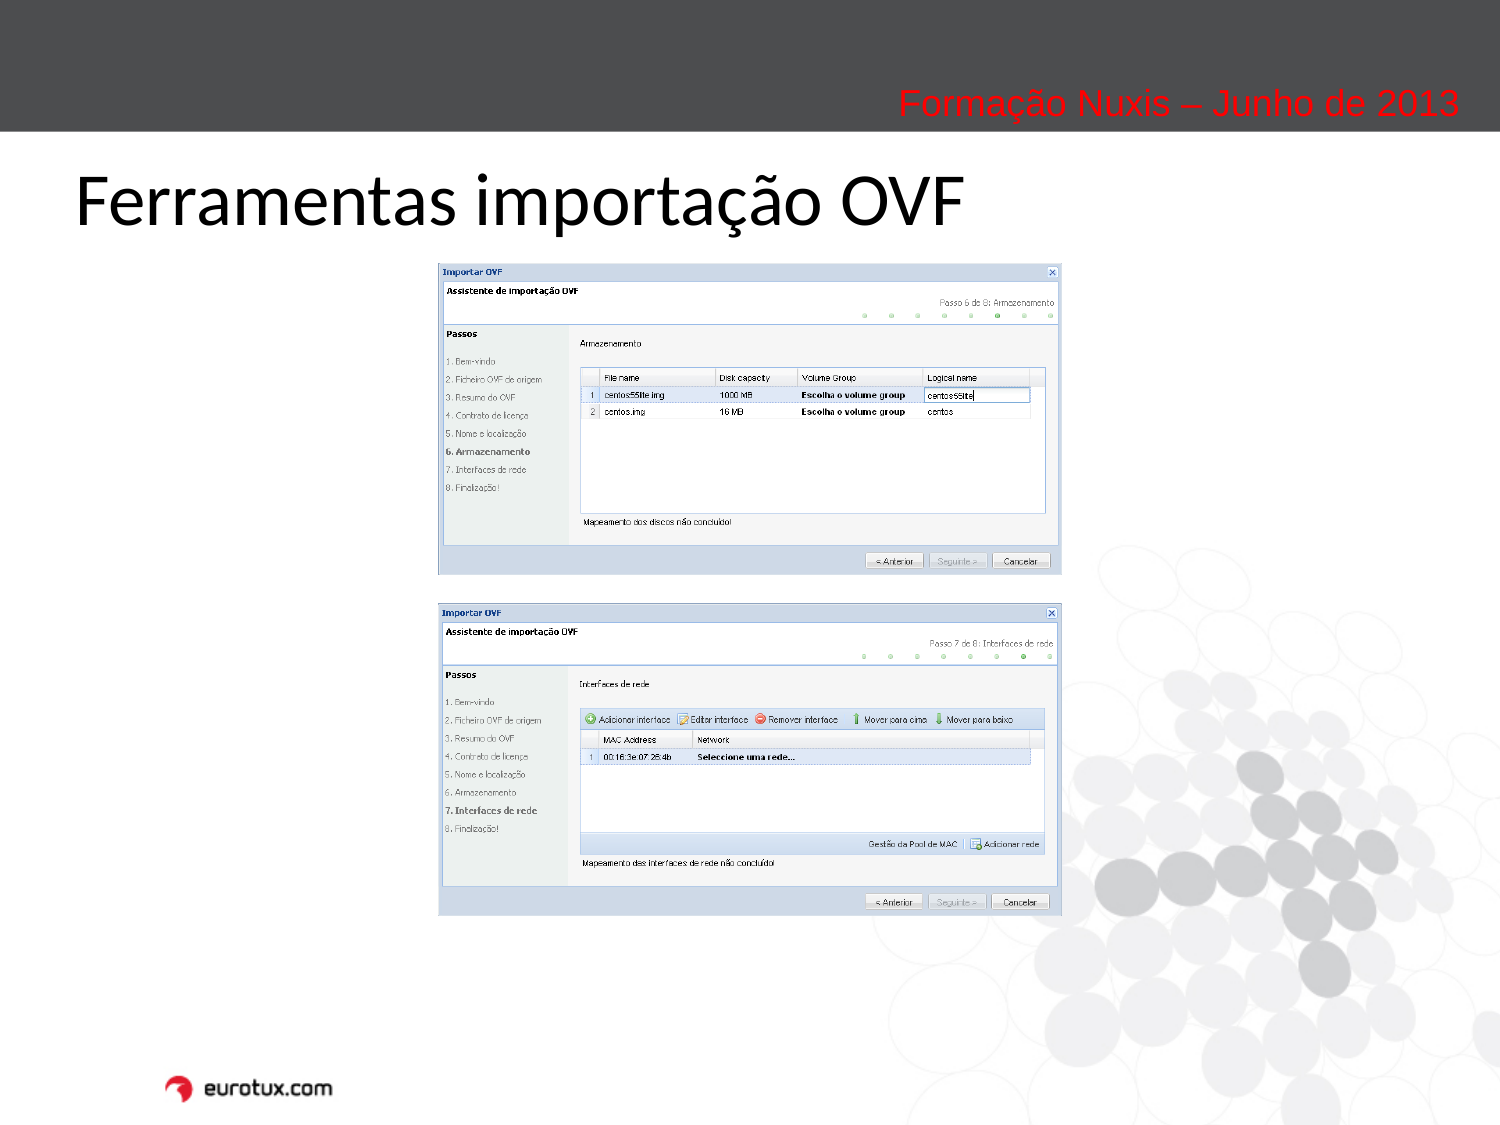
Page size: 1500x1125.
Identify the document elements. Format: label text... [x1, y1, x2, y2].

title Ferramentas importação OVF [75, 112, 1425, 301]
picture [0, 0, 1500, 1125]
